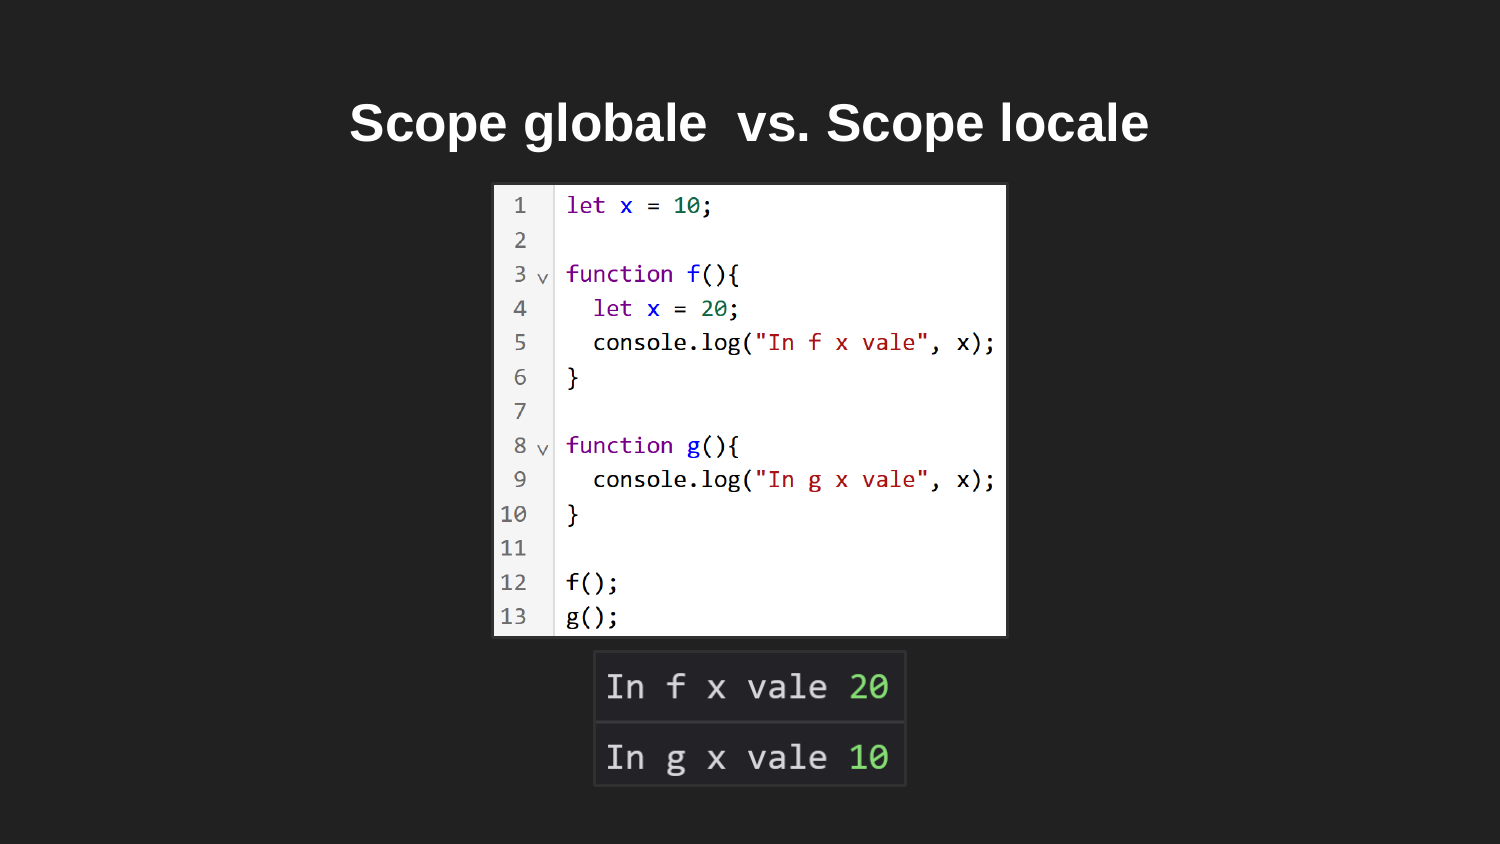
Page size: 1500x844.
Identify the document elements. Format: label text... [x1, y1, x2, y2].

title Scope globale vs. Scope locale [51, 72, 1449, 167]
picture [493, 184, 1007, 636]
picture [596, 653, 904, 784]
